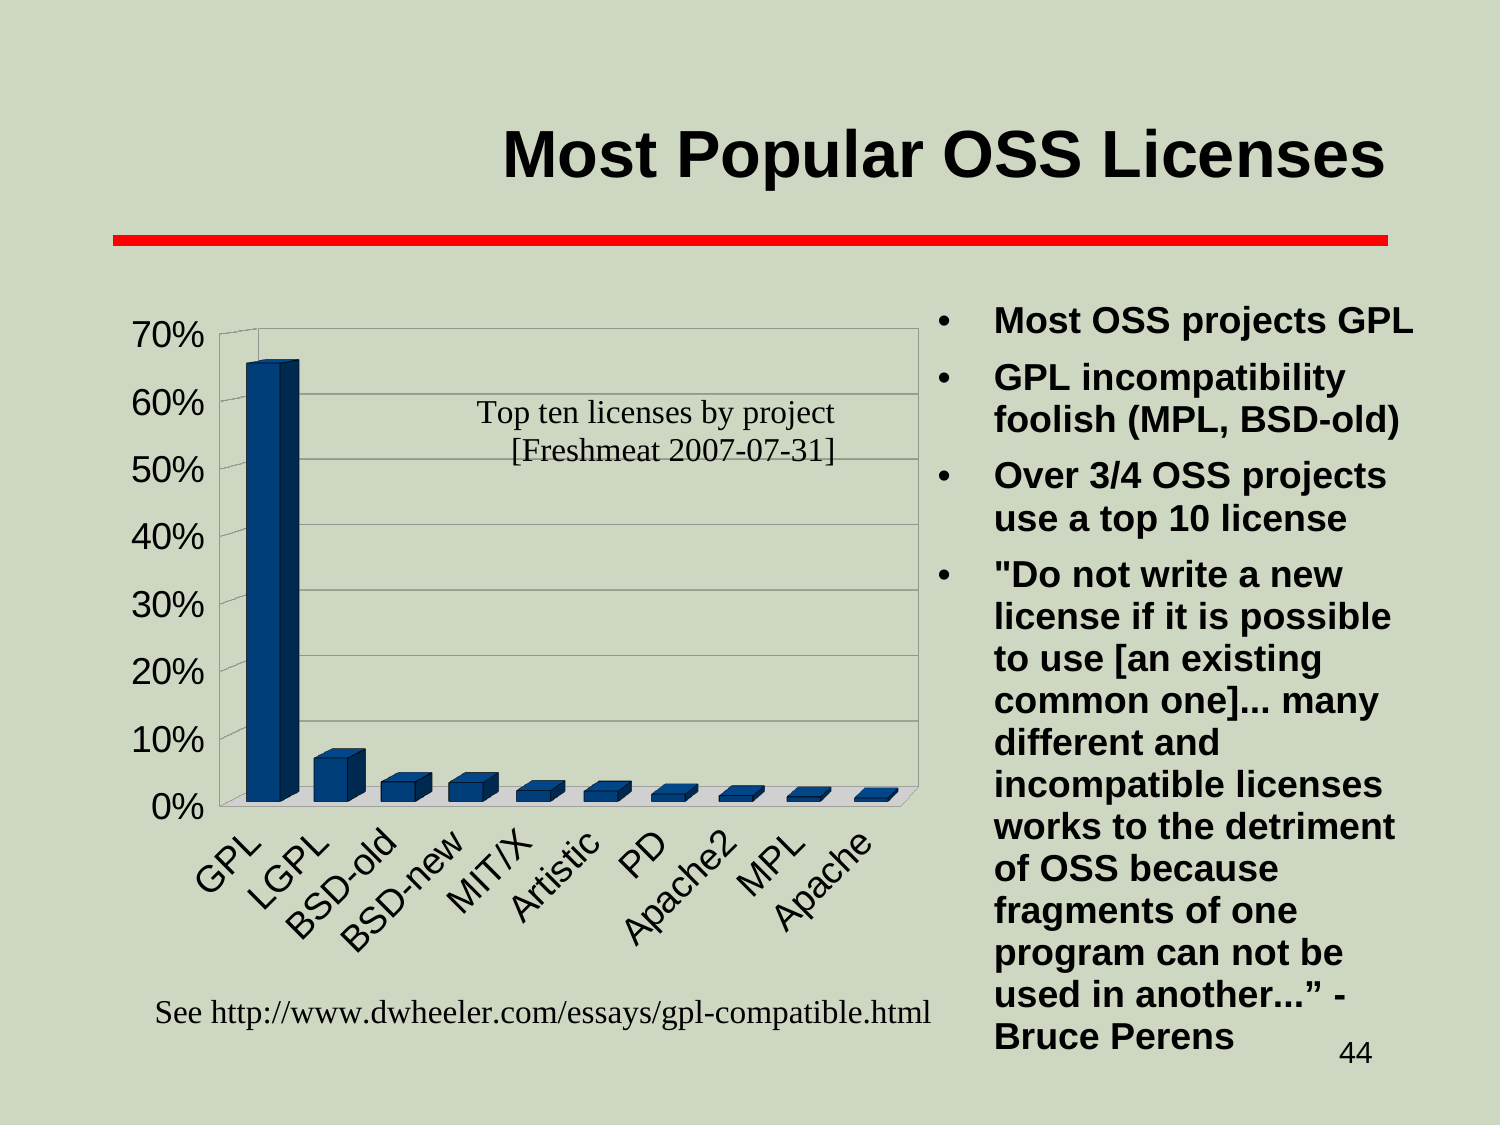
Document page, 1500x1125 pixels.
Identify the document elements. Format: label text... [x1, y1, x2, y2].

text_box See http://www.dwheeler.com/essays/gpl-compatible.html [150, 975, 938, 1051]
title Most Popular OSS Licenses [337, 85, 1388, 224]
text_box Top ten licenses by project [Freshmeat 2007-07-31] [375, 375, 826, 488]
chart [111, 299, 937, 976]
list Most OSS projects GPL GPL incompatibility foolish (MPL, BSD-old) Over 3/4 OSS projects use a top 10 license "Do not write a new license if it is possible to use [an existing common one]... many different and incompatible licenses works to the detriment of OSS because fragments of one program can not be used in another...” - Bruce Perens [937, 299, 1426, 1084]
